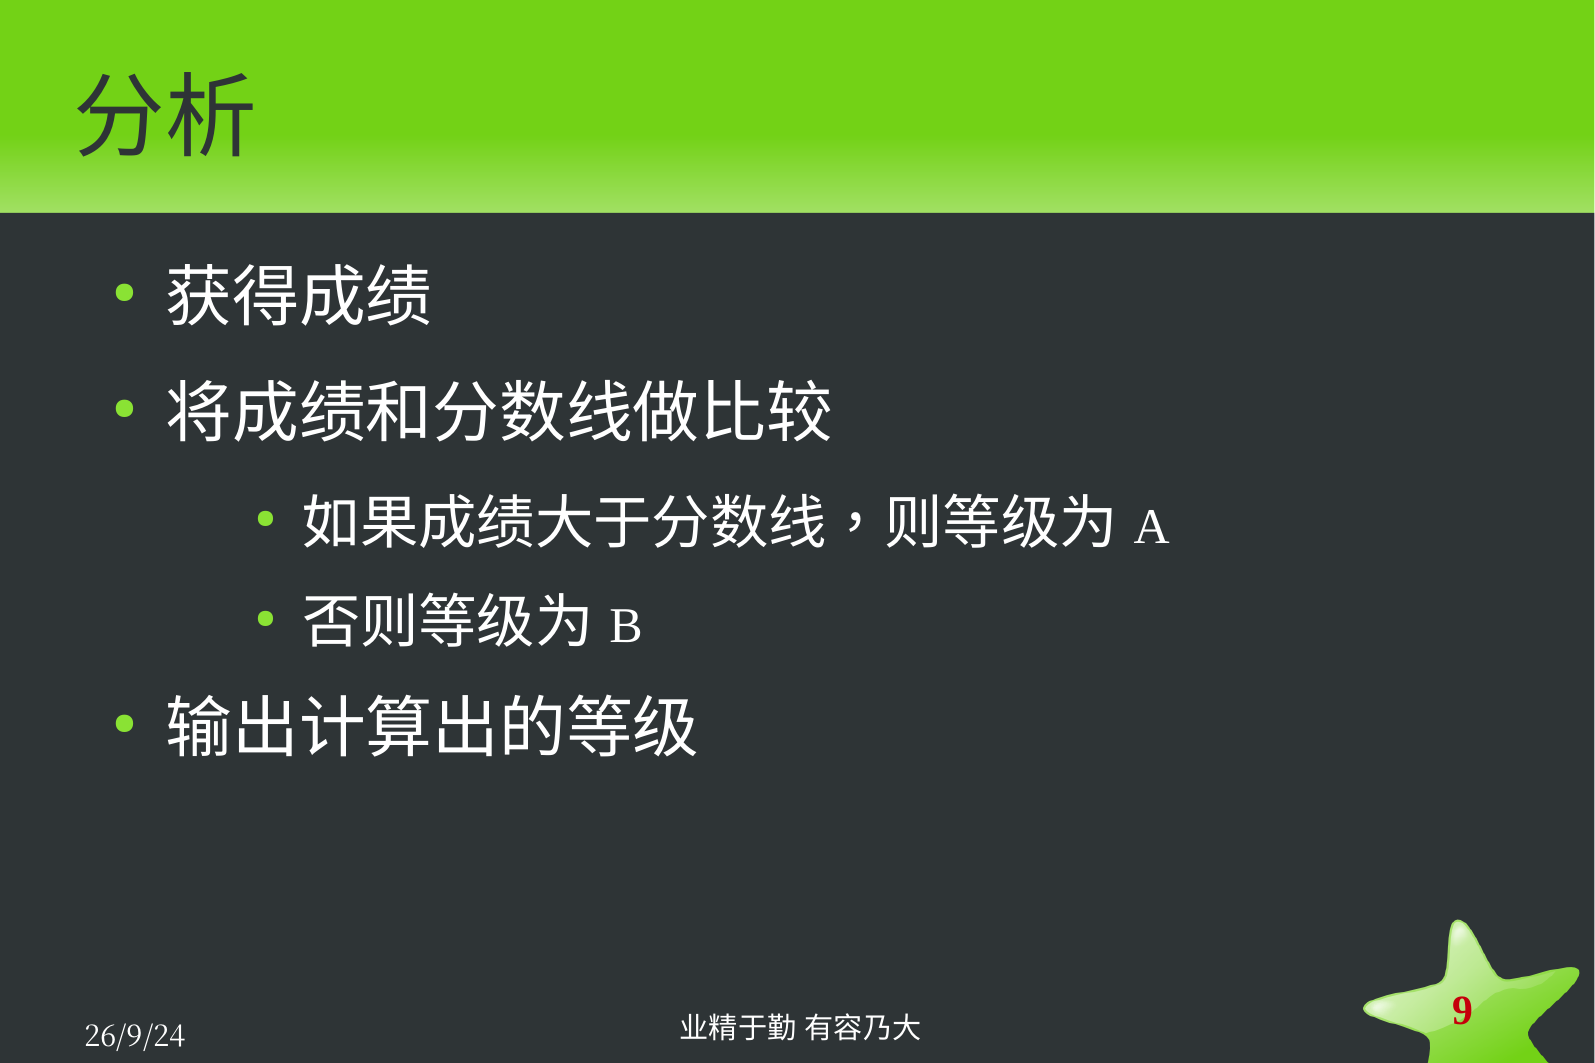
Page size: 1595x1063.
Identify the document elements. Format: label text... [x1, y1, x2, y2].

title 分析 [74, 25, 1510, 203]
picture [0, 0, 1595, 1063]
list 获得成绩 将成绩和分数线做比较 如果成绩大于分数线，则等级为A 否则等级为B 输出计算出的等级 [79, 248, 1515, 951]
